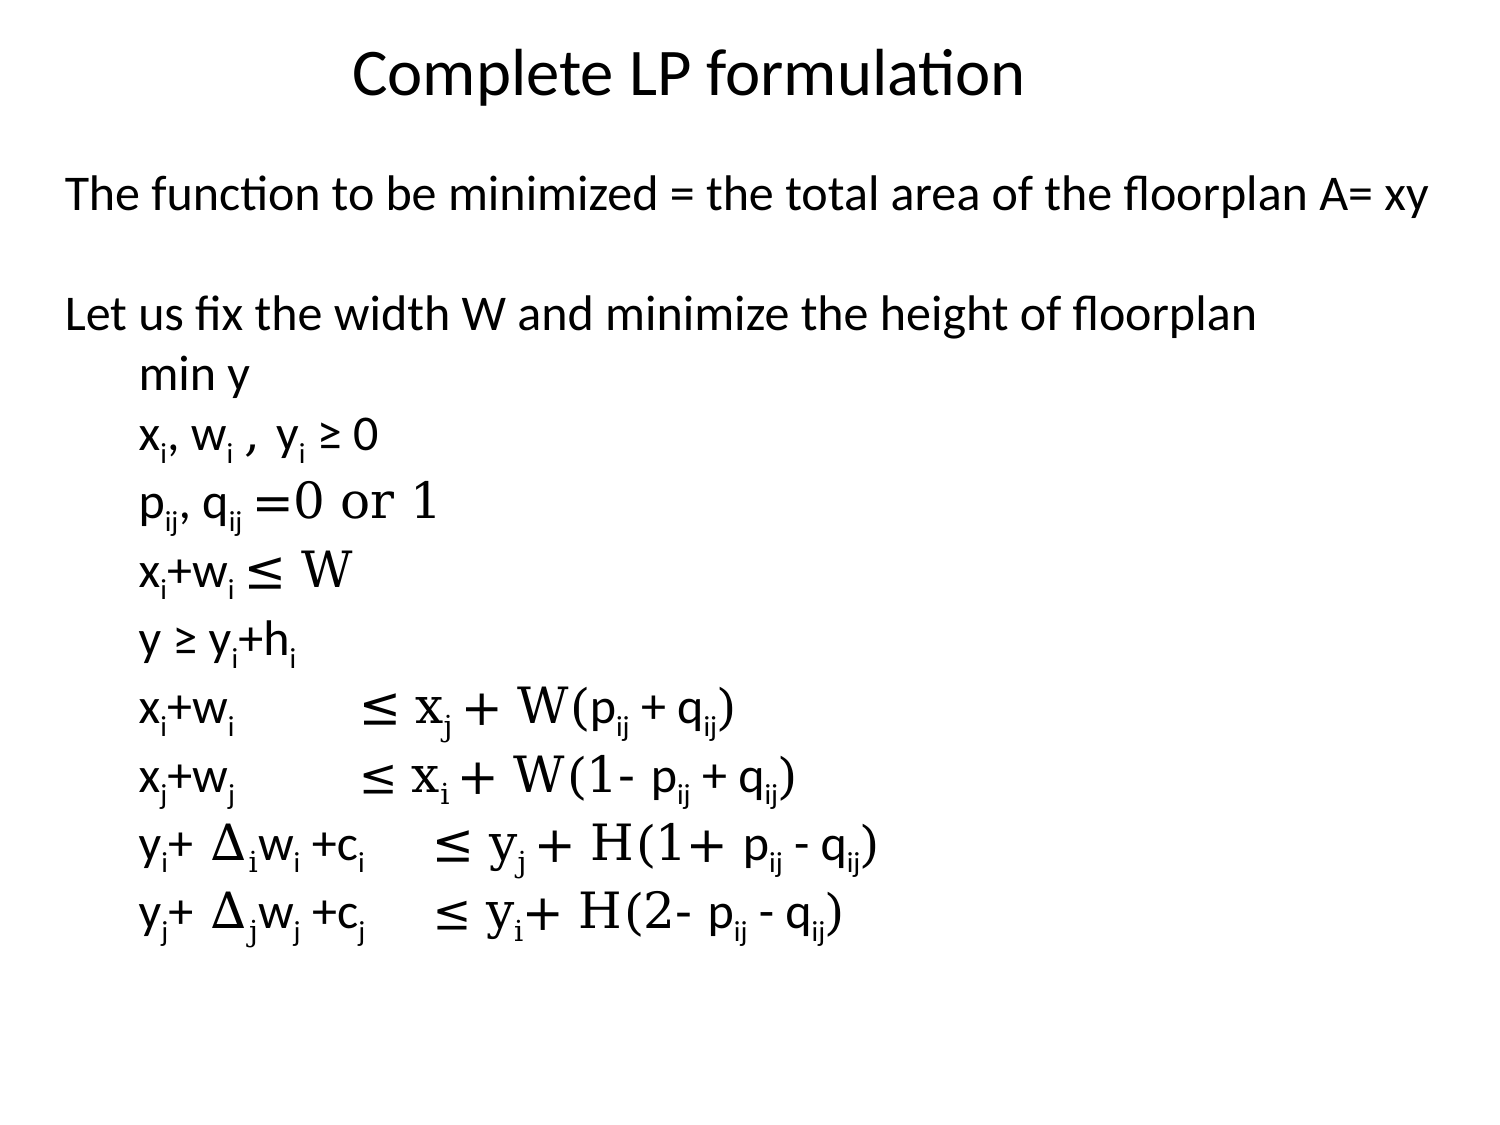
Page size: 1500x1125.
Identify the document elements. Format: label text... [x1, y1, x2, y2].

text_box Complete LP formulation [337, 21, 1338, 116]
text_box The function to be minimized = the total area of the floorplan A= xy Let us fix the width W and minimize the height of floorplan min y xi, wi , yi ≥ 0 pij, qij =0 or 1 xi+wi ≤ W y ≥ yi+hi xi+wi ≤ xj + W(pij + qij) xj+wj ≤ xi + W(1- pij + qij) yi+ Δiwi +ci ≤ yj + H(1+ pij - qij) yj+ Δjwj +cj ≤ yi+ H(2- pij - qij) [50, 153, 1500, 955]
